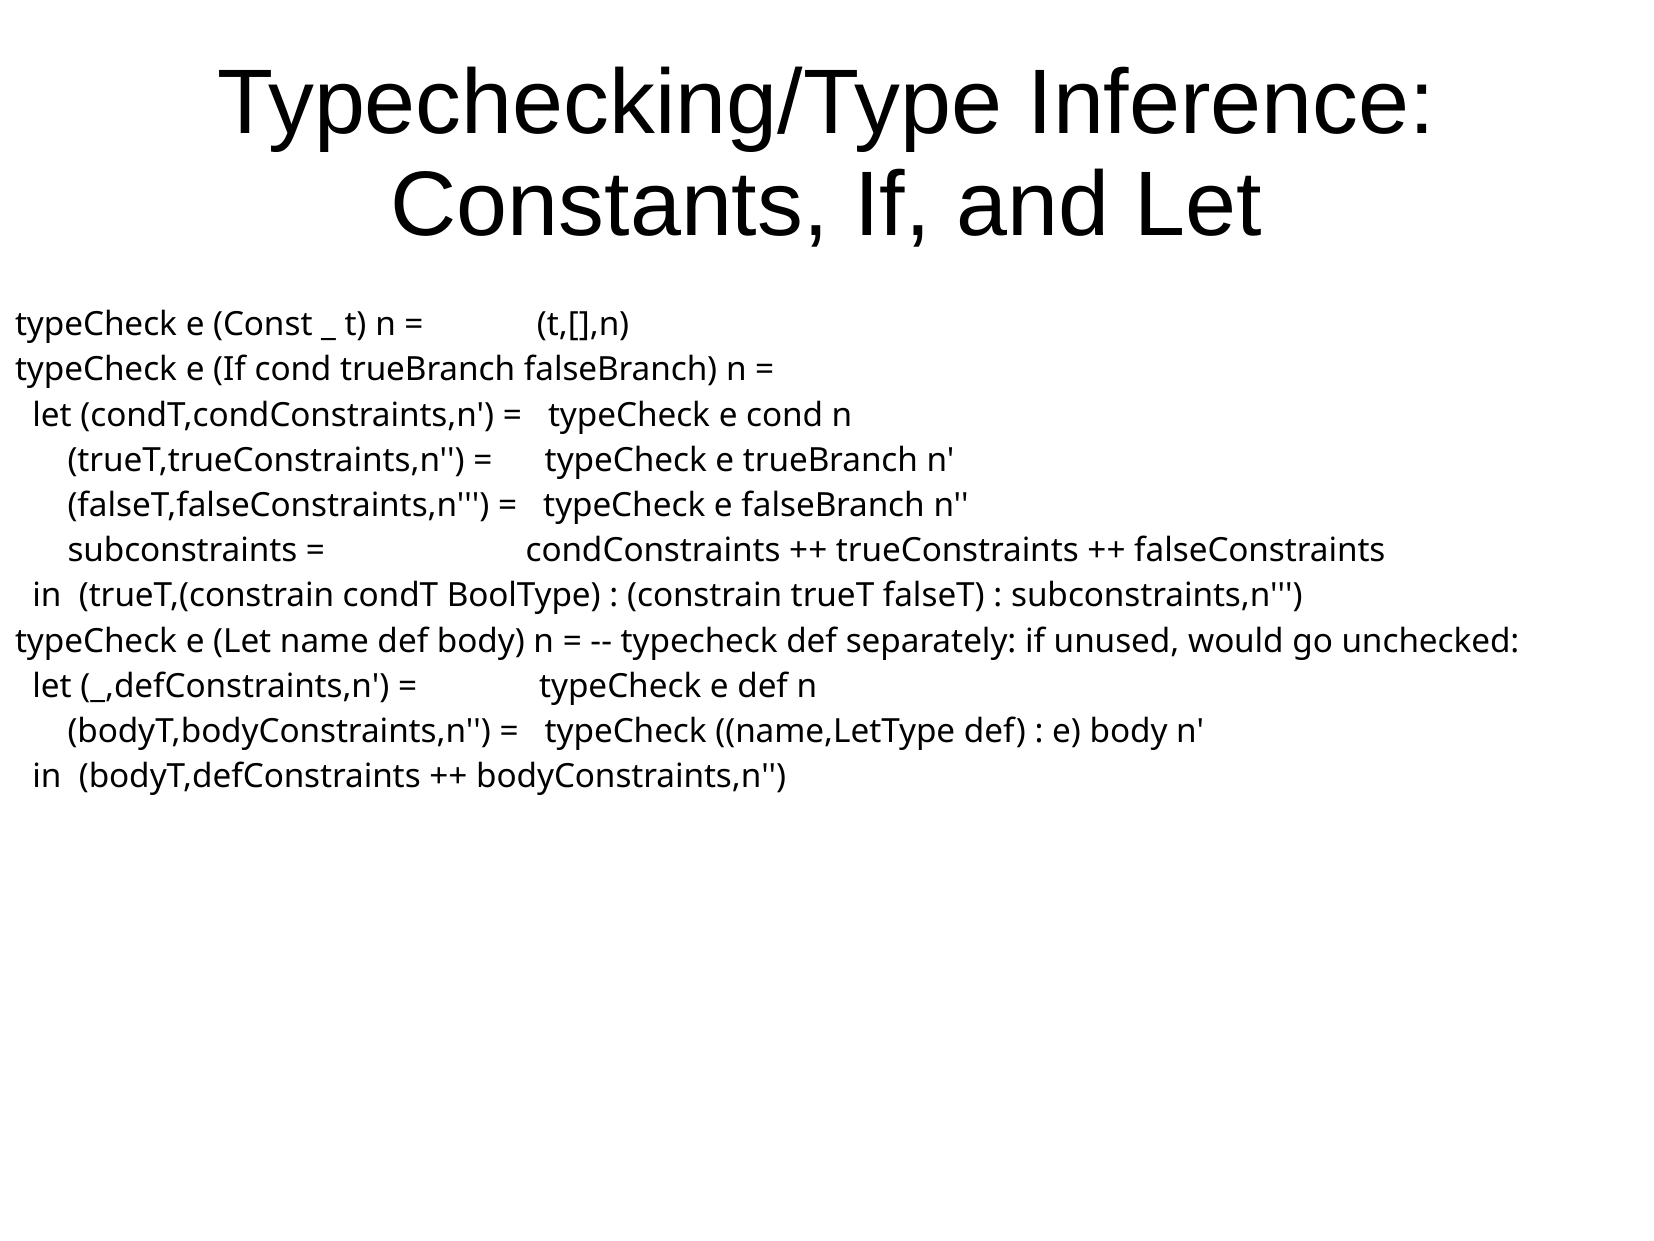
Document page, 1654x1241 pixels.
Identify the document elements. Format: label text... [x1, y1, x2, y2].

title Typechecking/Type Inference: Constants, If, and Let [82, 49, 1571, 257]
list typeCheck e (Const _ t) n = (t,[],n) typeCheck e (If cond trueBranch falseBranch) n = let (condT,condConstraints,n') = typeCheck e cond n (trueT,trueConstraints,n'') = typeCheck e trueBranch n' (falseT,falseConstraints,n''') = typeCheck e falseBranch n'' subconstraints = condConstraints ++ trueConstraints ++ falseConstraints in (trueT,(constrain condT BoolType) : (constrain trueT falseT) : subconstraints,n''') typeCheck e (Let name def body) n = -- typecheck def separately: if unused, would go unchecked: let (_,defConstraints,n') = typeCheck e def n (bodyT,bodyConstraints,n'') = typeCheck ((name,LetType def) : e) body n' in (bodyT,defConstraints ++ bodyConstraints,n'') [15, 300, 1621, 794]
